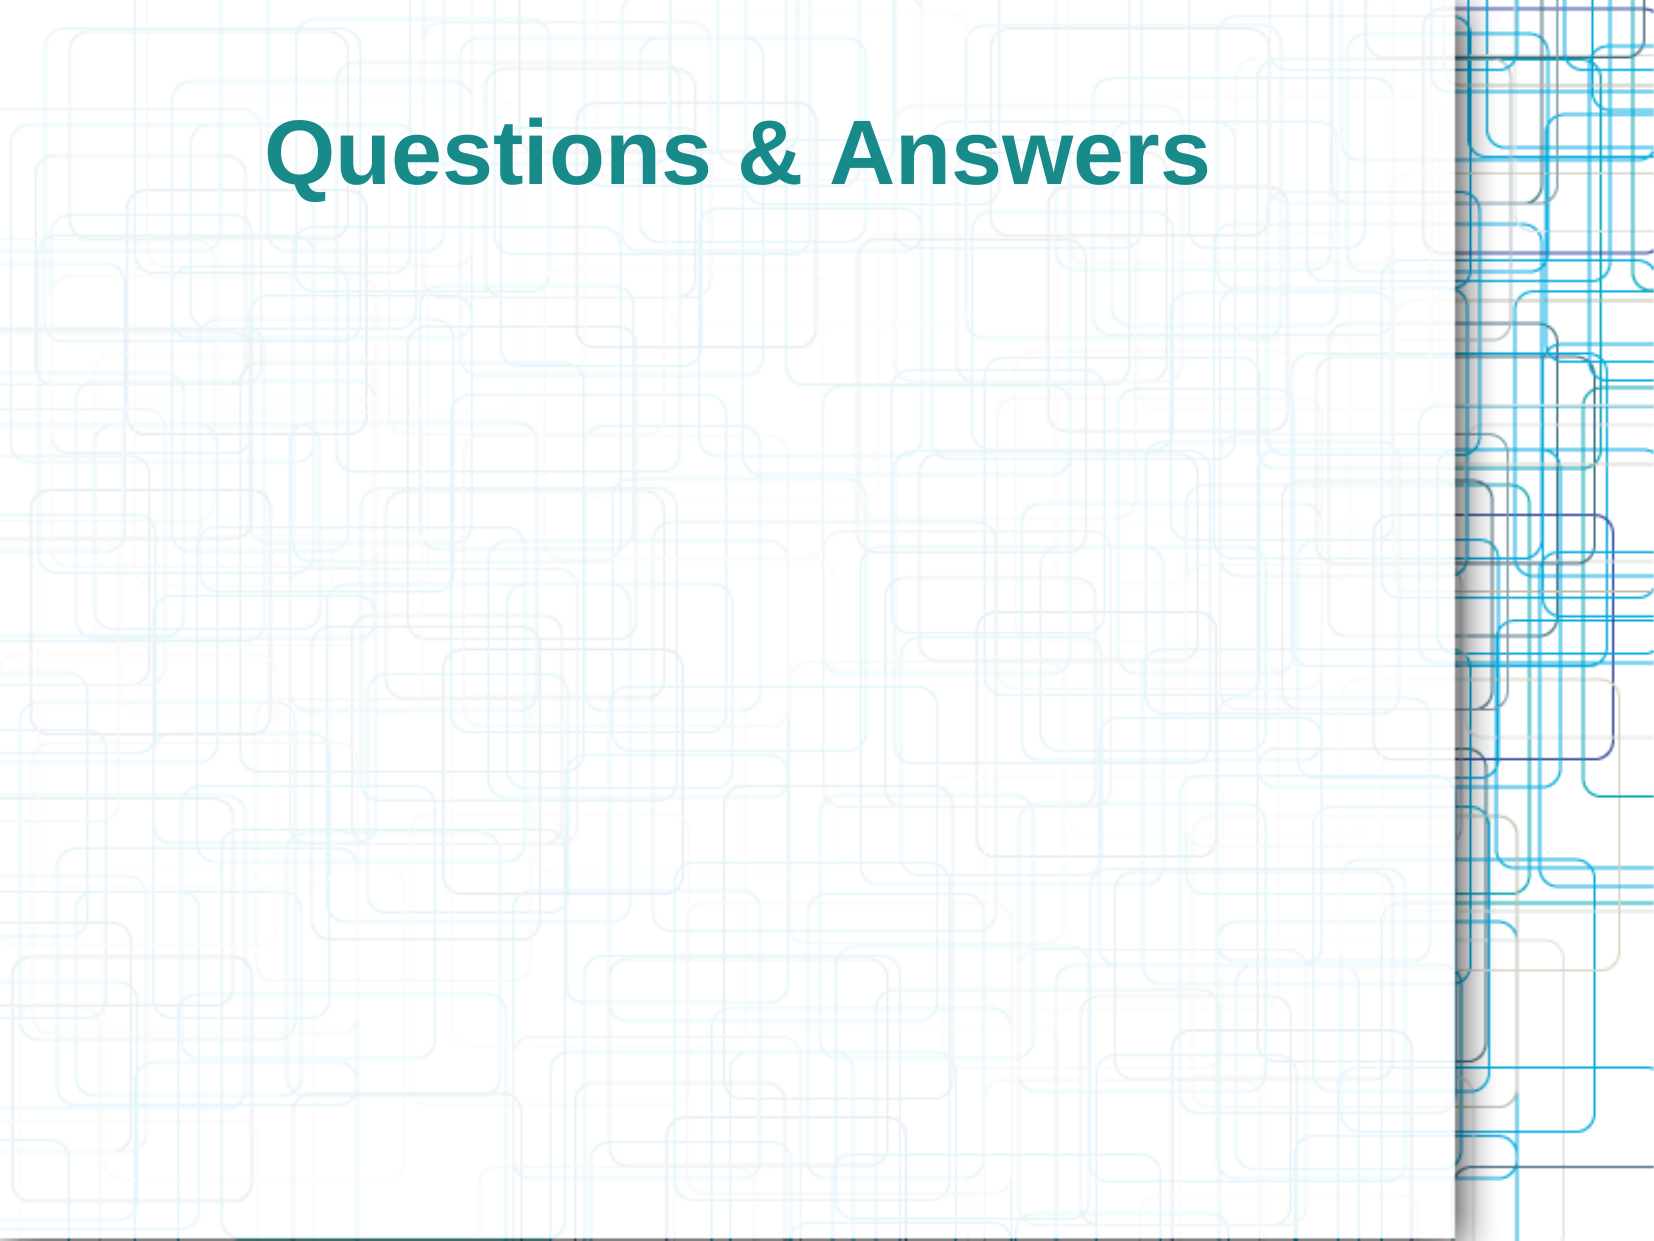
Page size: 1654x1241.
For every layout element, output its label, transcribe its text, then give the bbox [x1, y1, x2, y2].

title Questions & Answers [59, 49, 1418, 257]
picture [0, 0, 1654, 1241]
